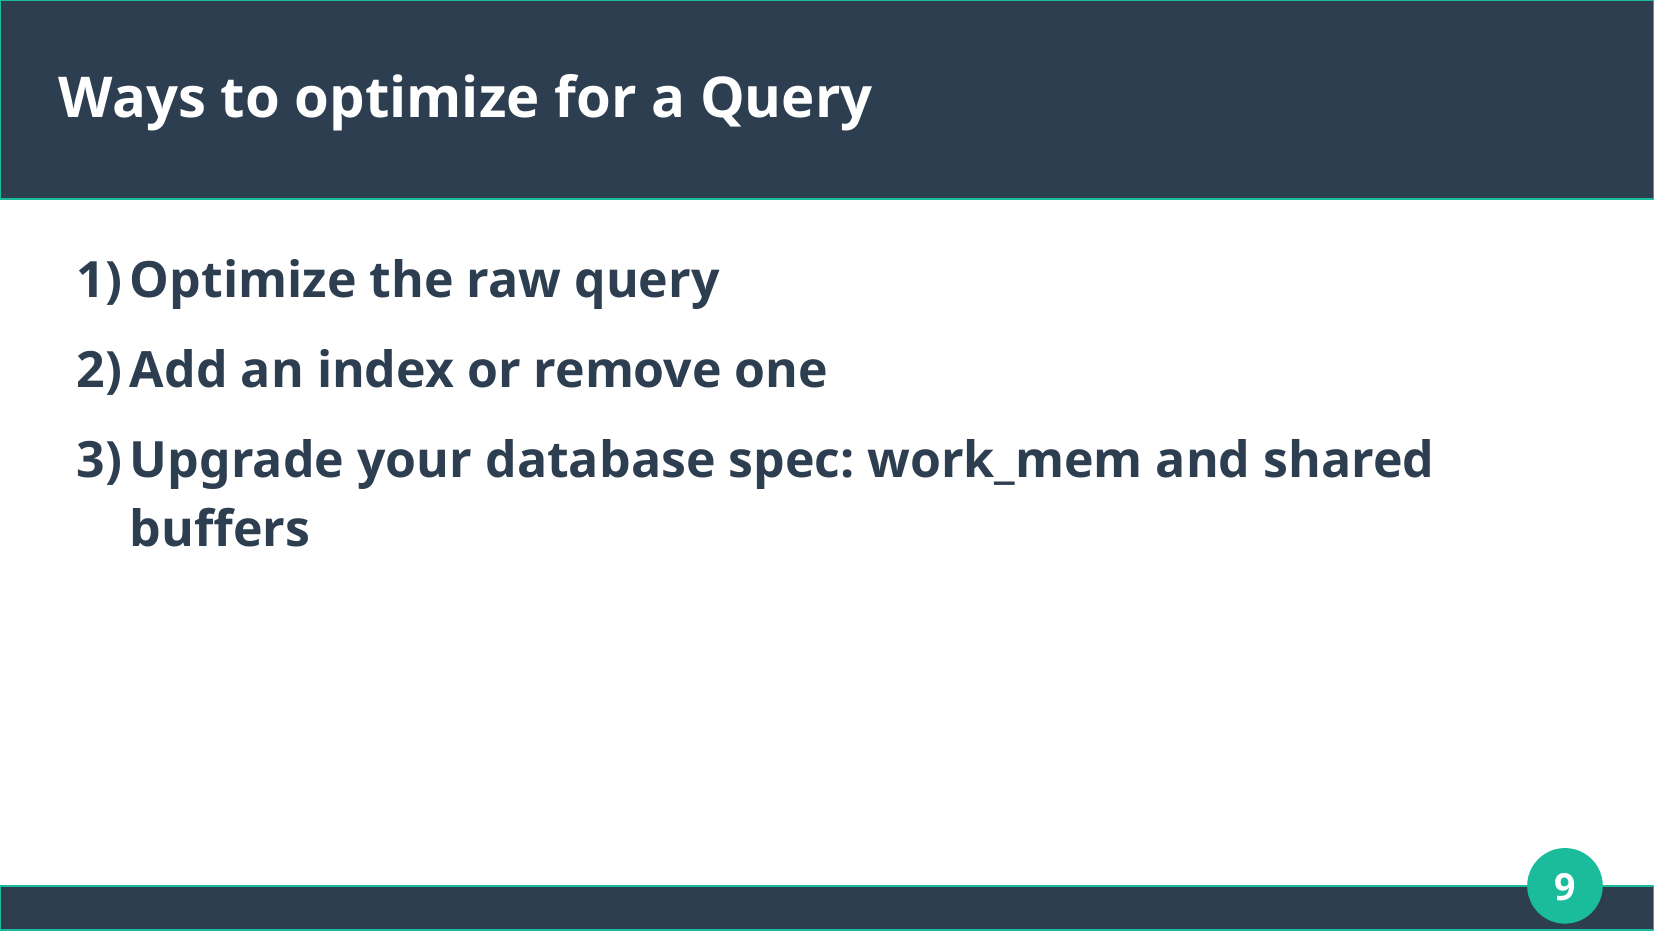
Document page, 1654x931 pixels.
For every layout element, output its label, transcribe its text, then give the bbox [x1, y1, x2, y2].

list Optimize the raw query Add an index or remove one Upgrade your database spec: work_mem and shared buffers [59, 243, 1595, 864]
title Ways to optimize for a Query [59, 37, 1595, 155]
